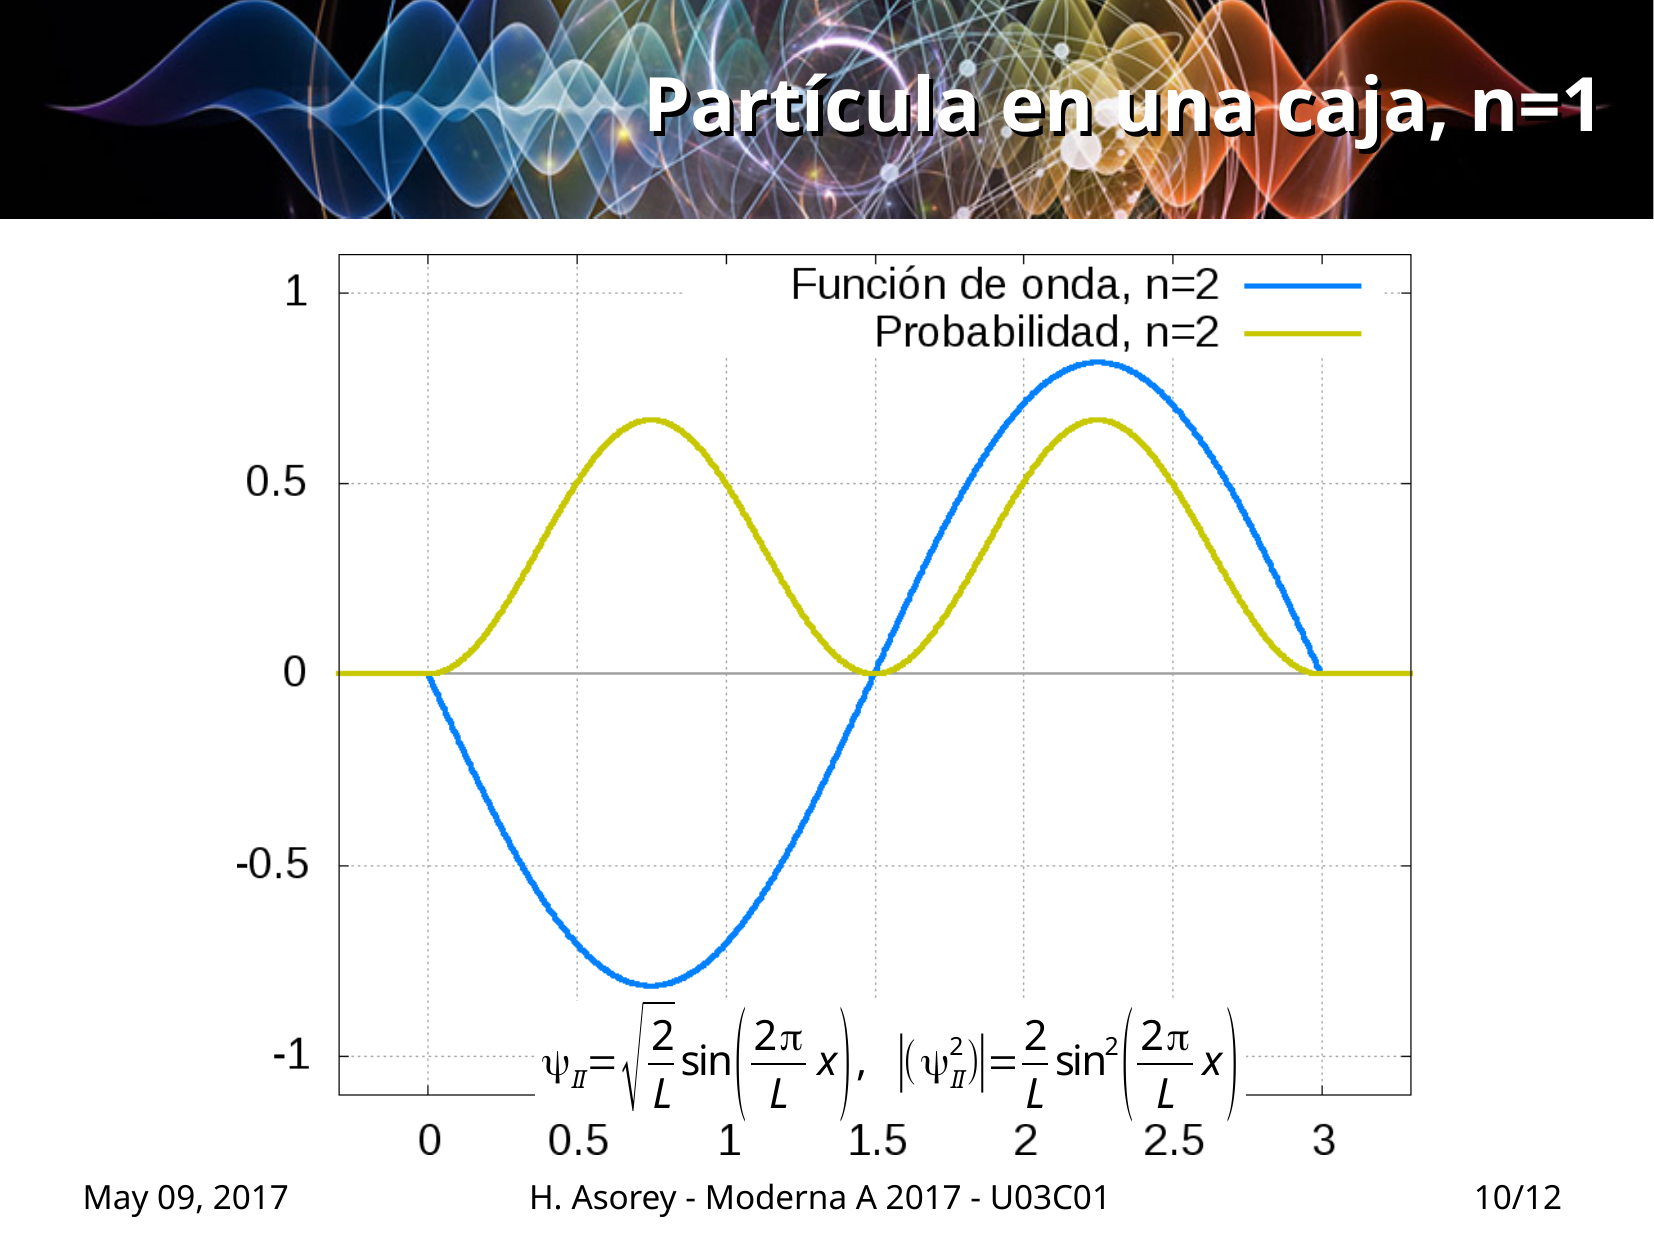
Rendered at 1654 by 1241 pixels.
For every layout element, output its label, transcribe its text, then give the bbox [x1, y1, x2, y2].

picture [0, 0, 1654, 219]
title Partícula en una caja, n=1 [45, 15, 1606, 191]
chart [534, 1000, 1247, 1125]
picture [237, 254, 1413, 1156]
